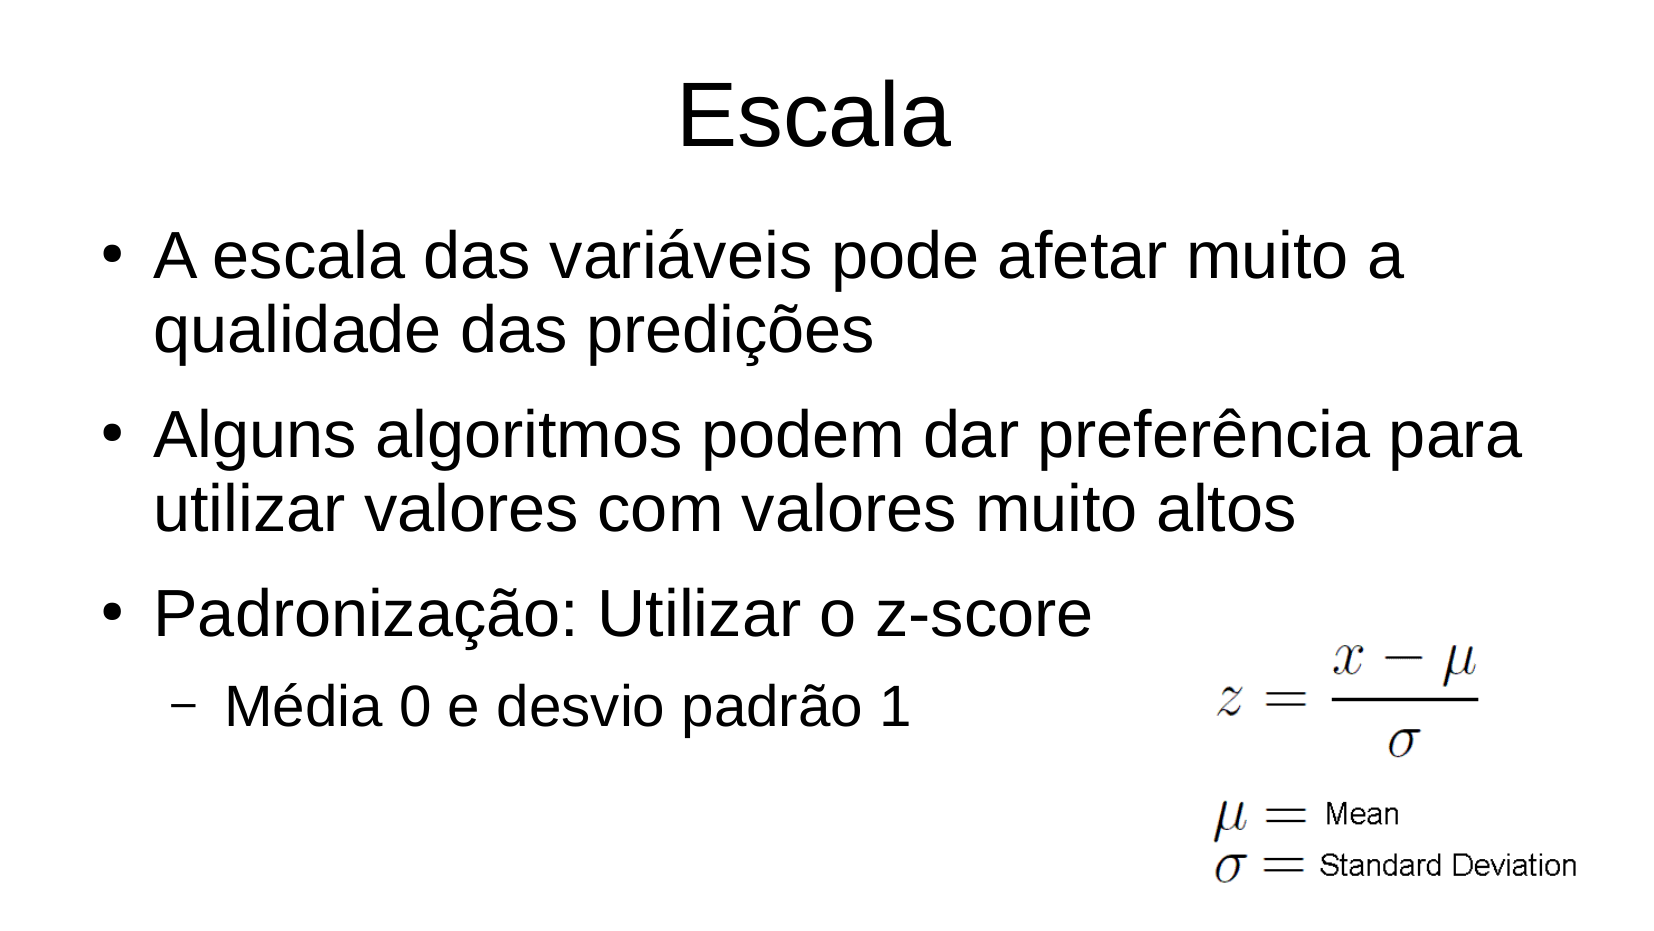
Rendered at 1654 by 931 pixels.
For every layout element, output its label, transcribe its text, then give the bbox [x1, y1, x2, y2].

list A escala das variáveis pode afetar muito a qualidade das predições Alguns algoritmos podem dar preferência para utilizar valores com valores muito altos Padronização: Utilizar o z-score Média 0 e desvio padrão 1 [82, 217, 1571, 758]
title Escala [82, 37, 1571, 193]
picture [1210, 615, 1579, 886]
